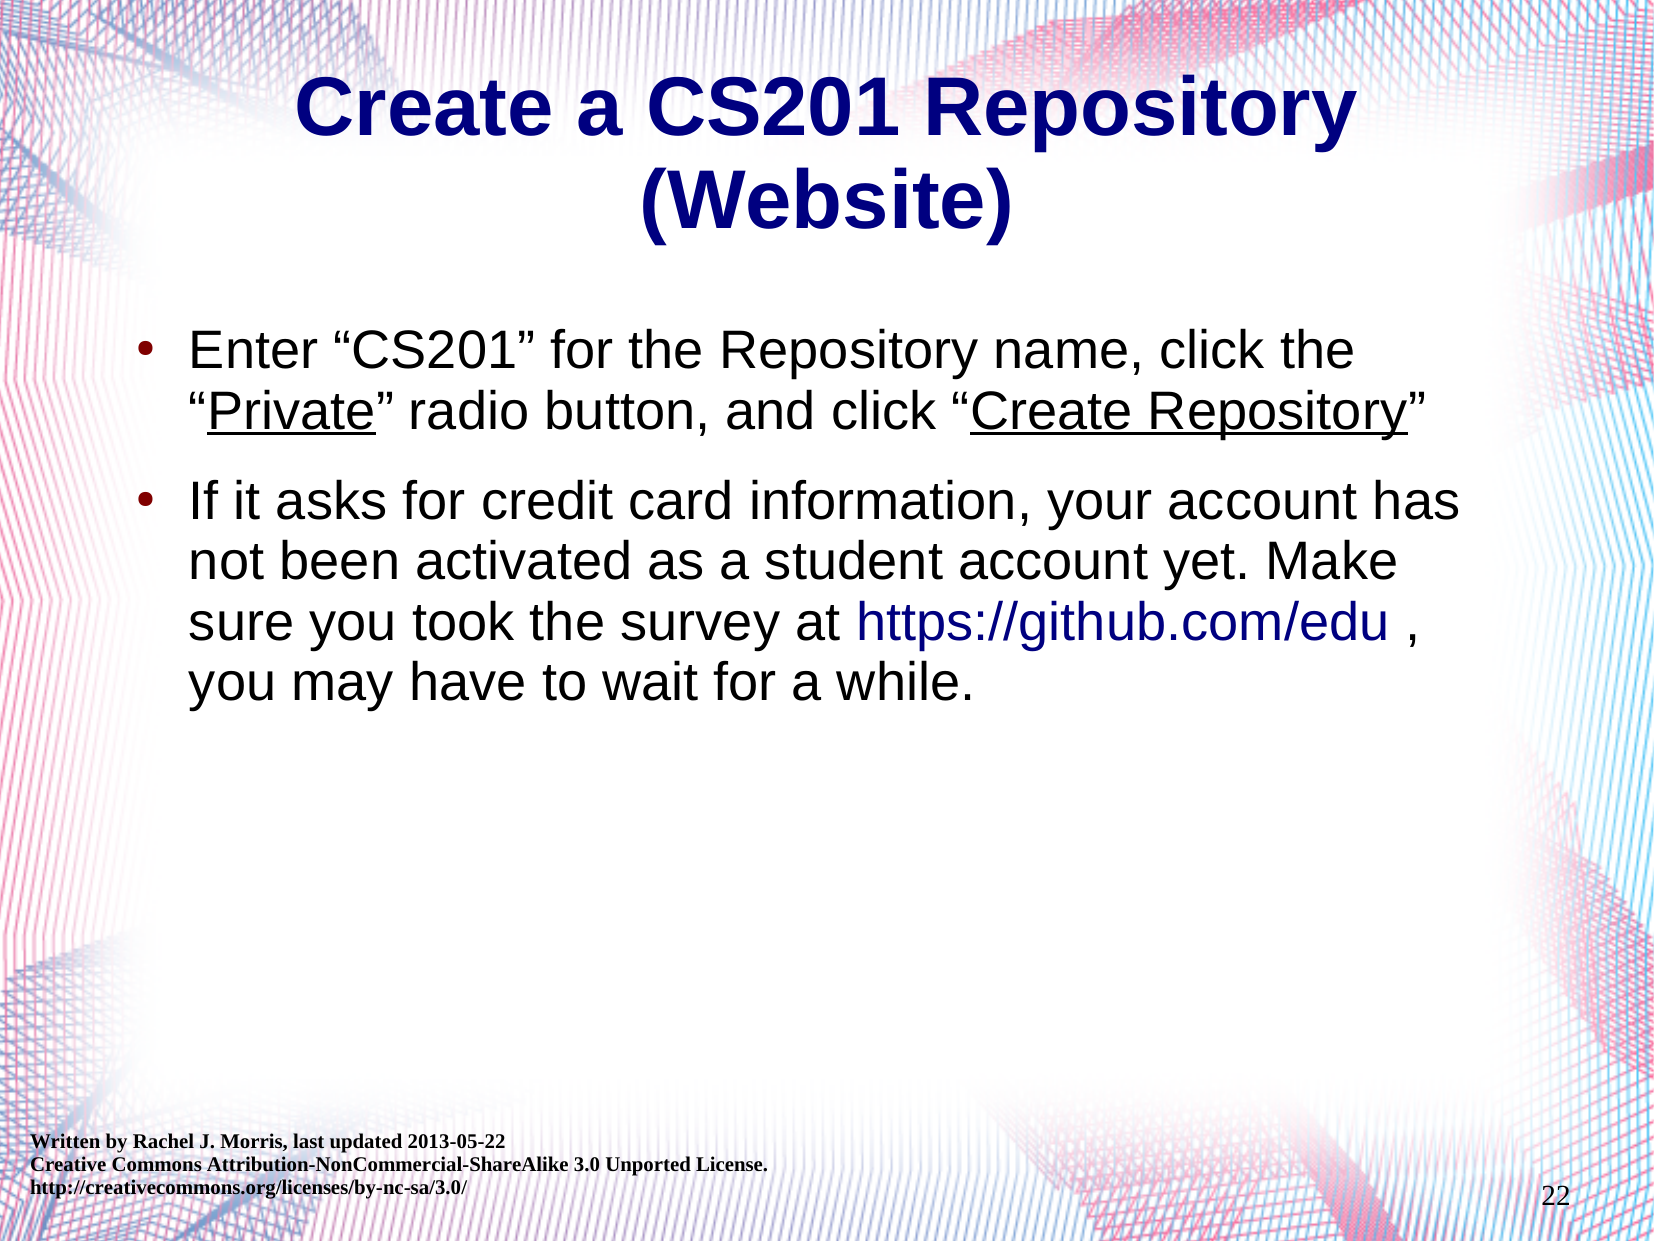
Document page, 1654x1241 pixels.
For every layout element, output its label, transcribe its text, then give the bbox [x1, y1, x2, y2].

list Enter “CS201” for the Repository name, click the “Private” radio button, and click “Create Repository” If it asks for credit card information, your account has not been activated as a student account yet. Make sure you took the survey at https://github.com/edu , you may have to wait for a while. [118, 319, 1498, 1084]
picture [0, 0, 1654, 1241]
title Create a CS201 Repository (Website) [82, 49, 1571, 257]
